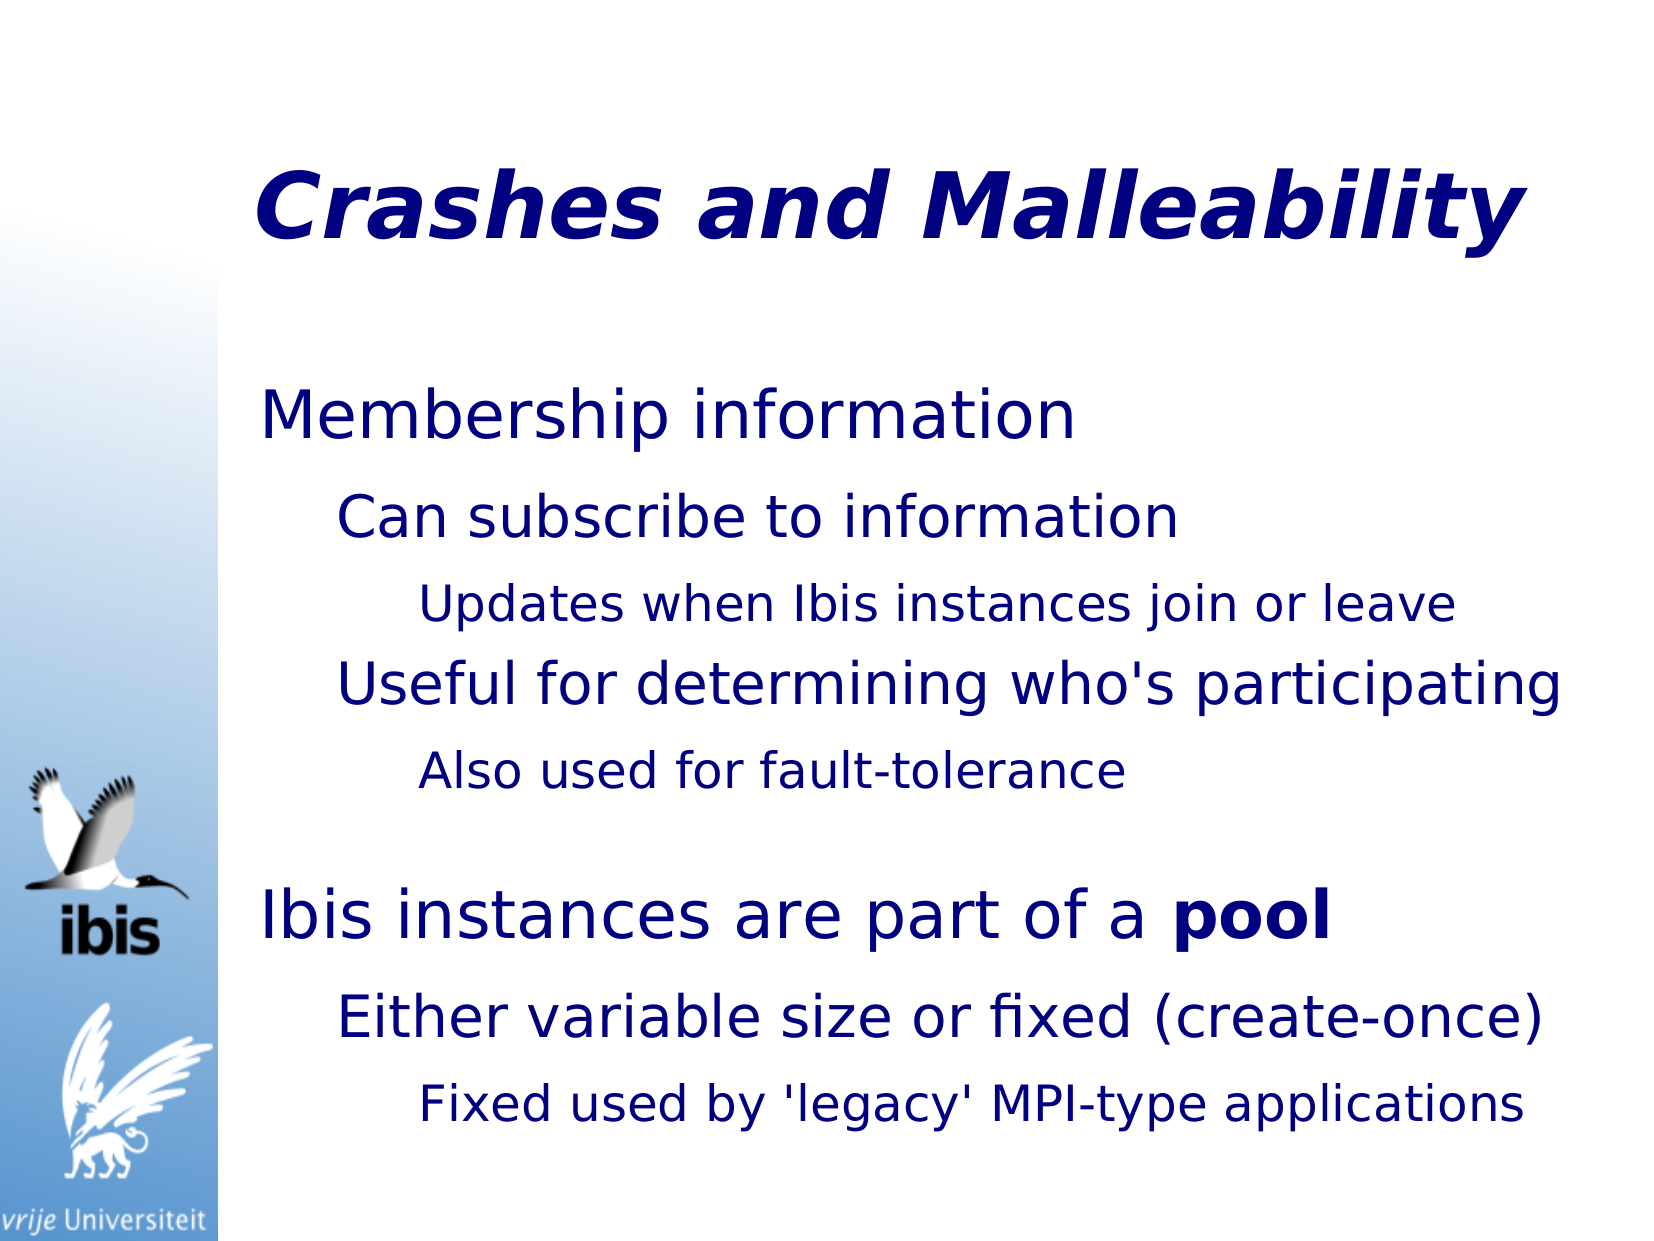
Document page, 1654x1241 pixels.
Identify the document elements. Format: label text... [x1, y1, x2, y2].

picture [0, 0, 218, 1241]
title Crashes and Malleability [248, 102, 1534, 310]
list Membership information Can subscribe to information Updates when Ibis instances join or leave Useful for determining who's participating Also used for fault-tolerance Ibis instances are part of a pool Either variable size or fixed (create-once) Fixed used by 'legacy' MPI-type applications [241, 376, 1654, 1192]
